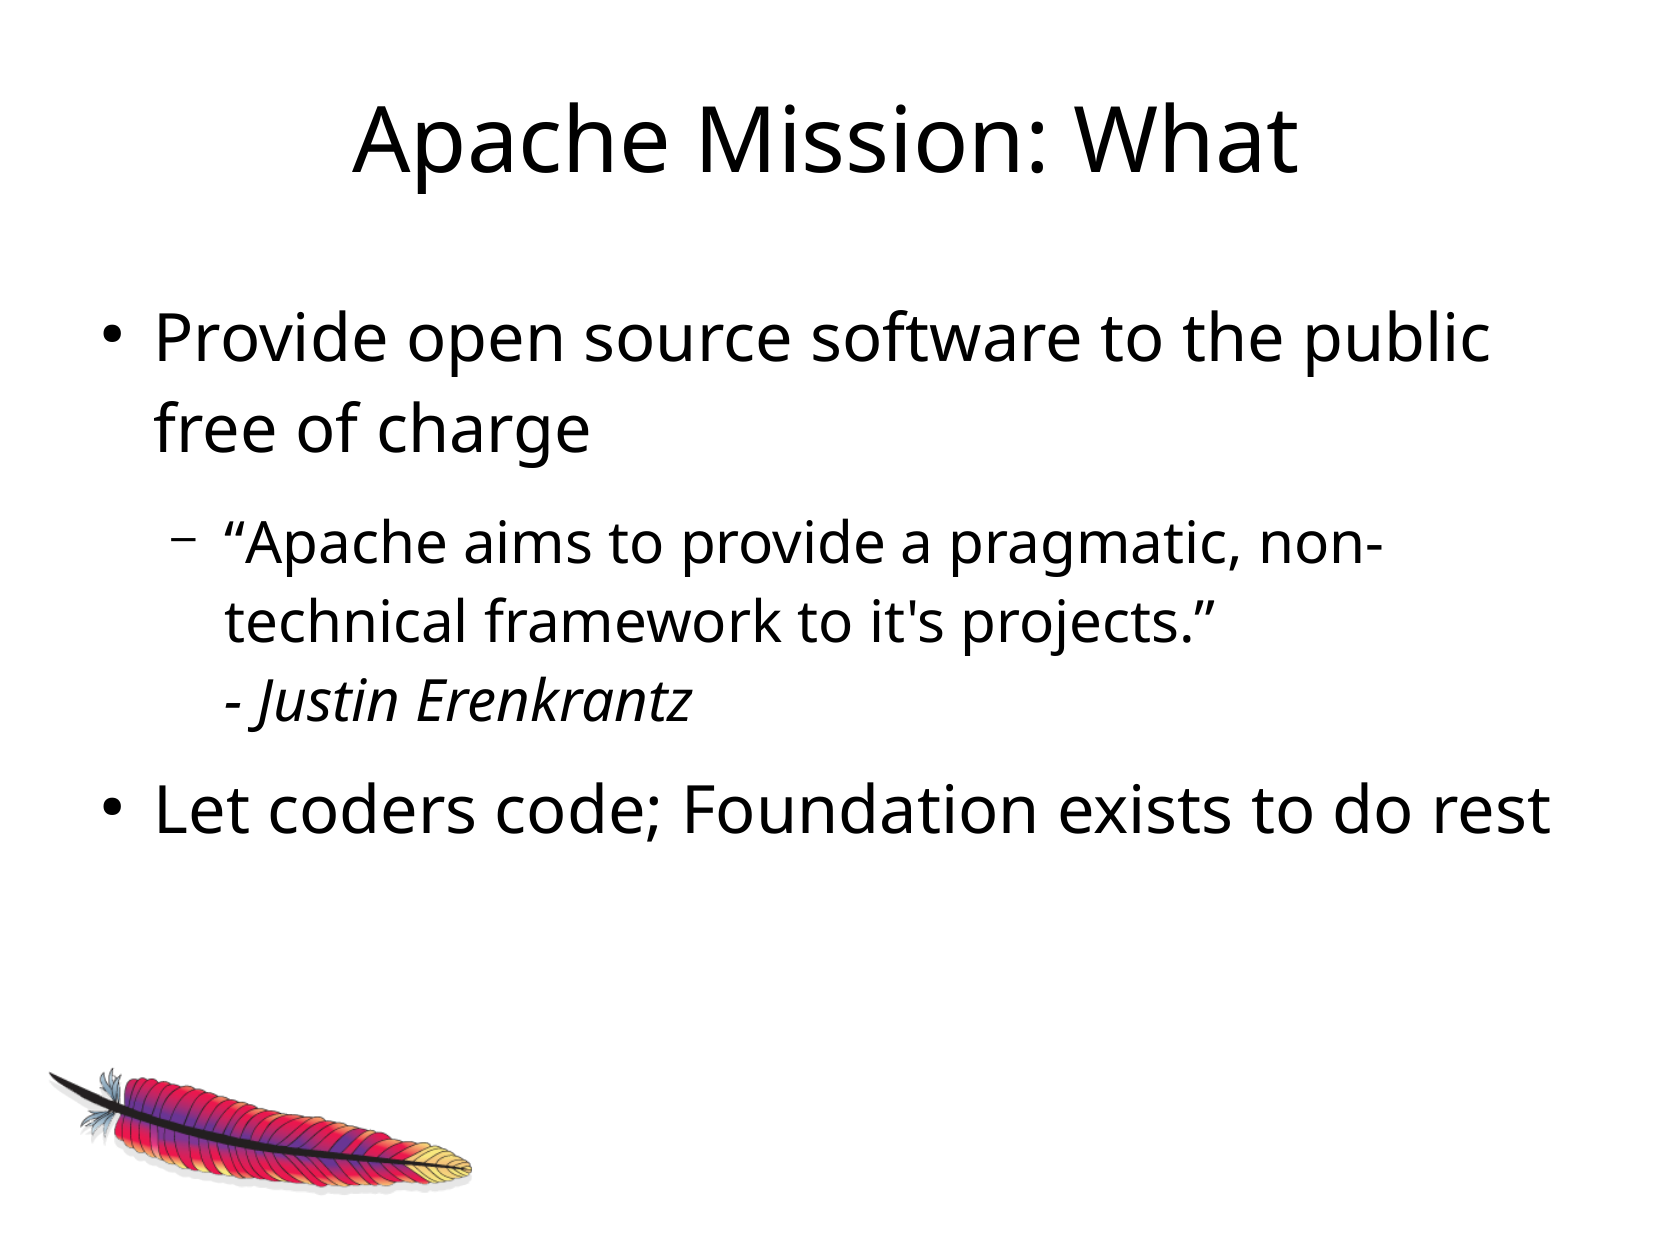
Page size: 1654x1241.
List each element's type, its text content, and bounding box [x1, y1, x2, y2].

list Provide open source software to the public free of charge “Apache aims to provide a pragmatic, non-technical framework to it's projects.” - Justin Erenkrantz Let coders code; Foundation exists to do rest [82, 290, 1571, 1109]
title Apache Mission: What [82, 49, 1571, 226]
picture [45, 1064, 477, 1200]
